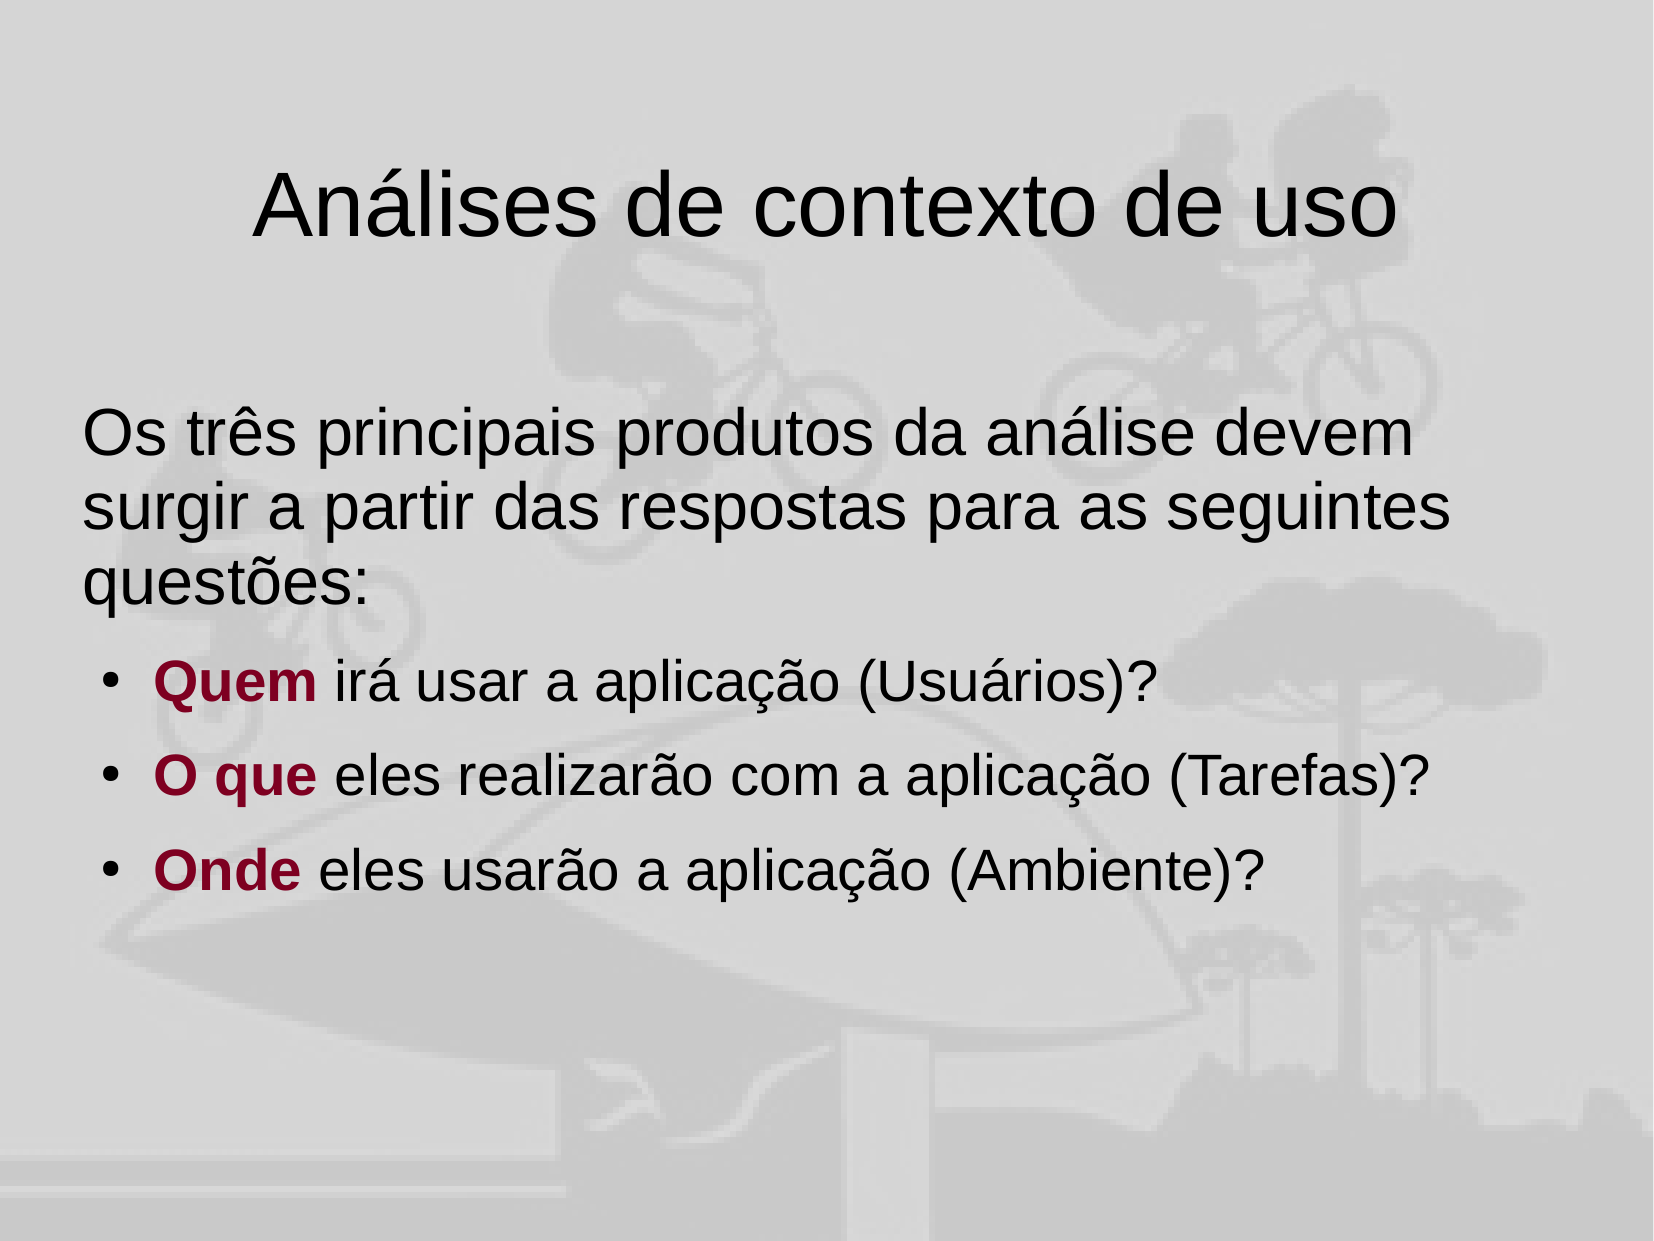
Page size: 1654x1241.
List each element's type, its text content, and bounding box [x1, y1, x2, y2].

picture [0, 0, 1654, 1241]
list Os três principais produtos da análise devem surgir a partir das respostas para as seguintes questões: Quem irá usar a aplicação (Usuários)? O que eles realizarão com a aplicação (Tarefas)? Onde eles usarão a aplicação (Ambiente)? [82, 290, 1571, 1109]
title Análises de contexto de uso [82, 49, 1571, 257]
